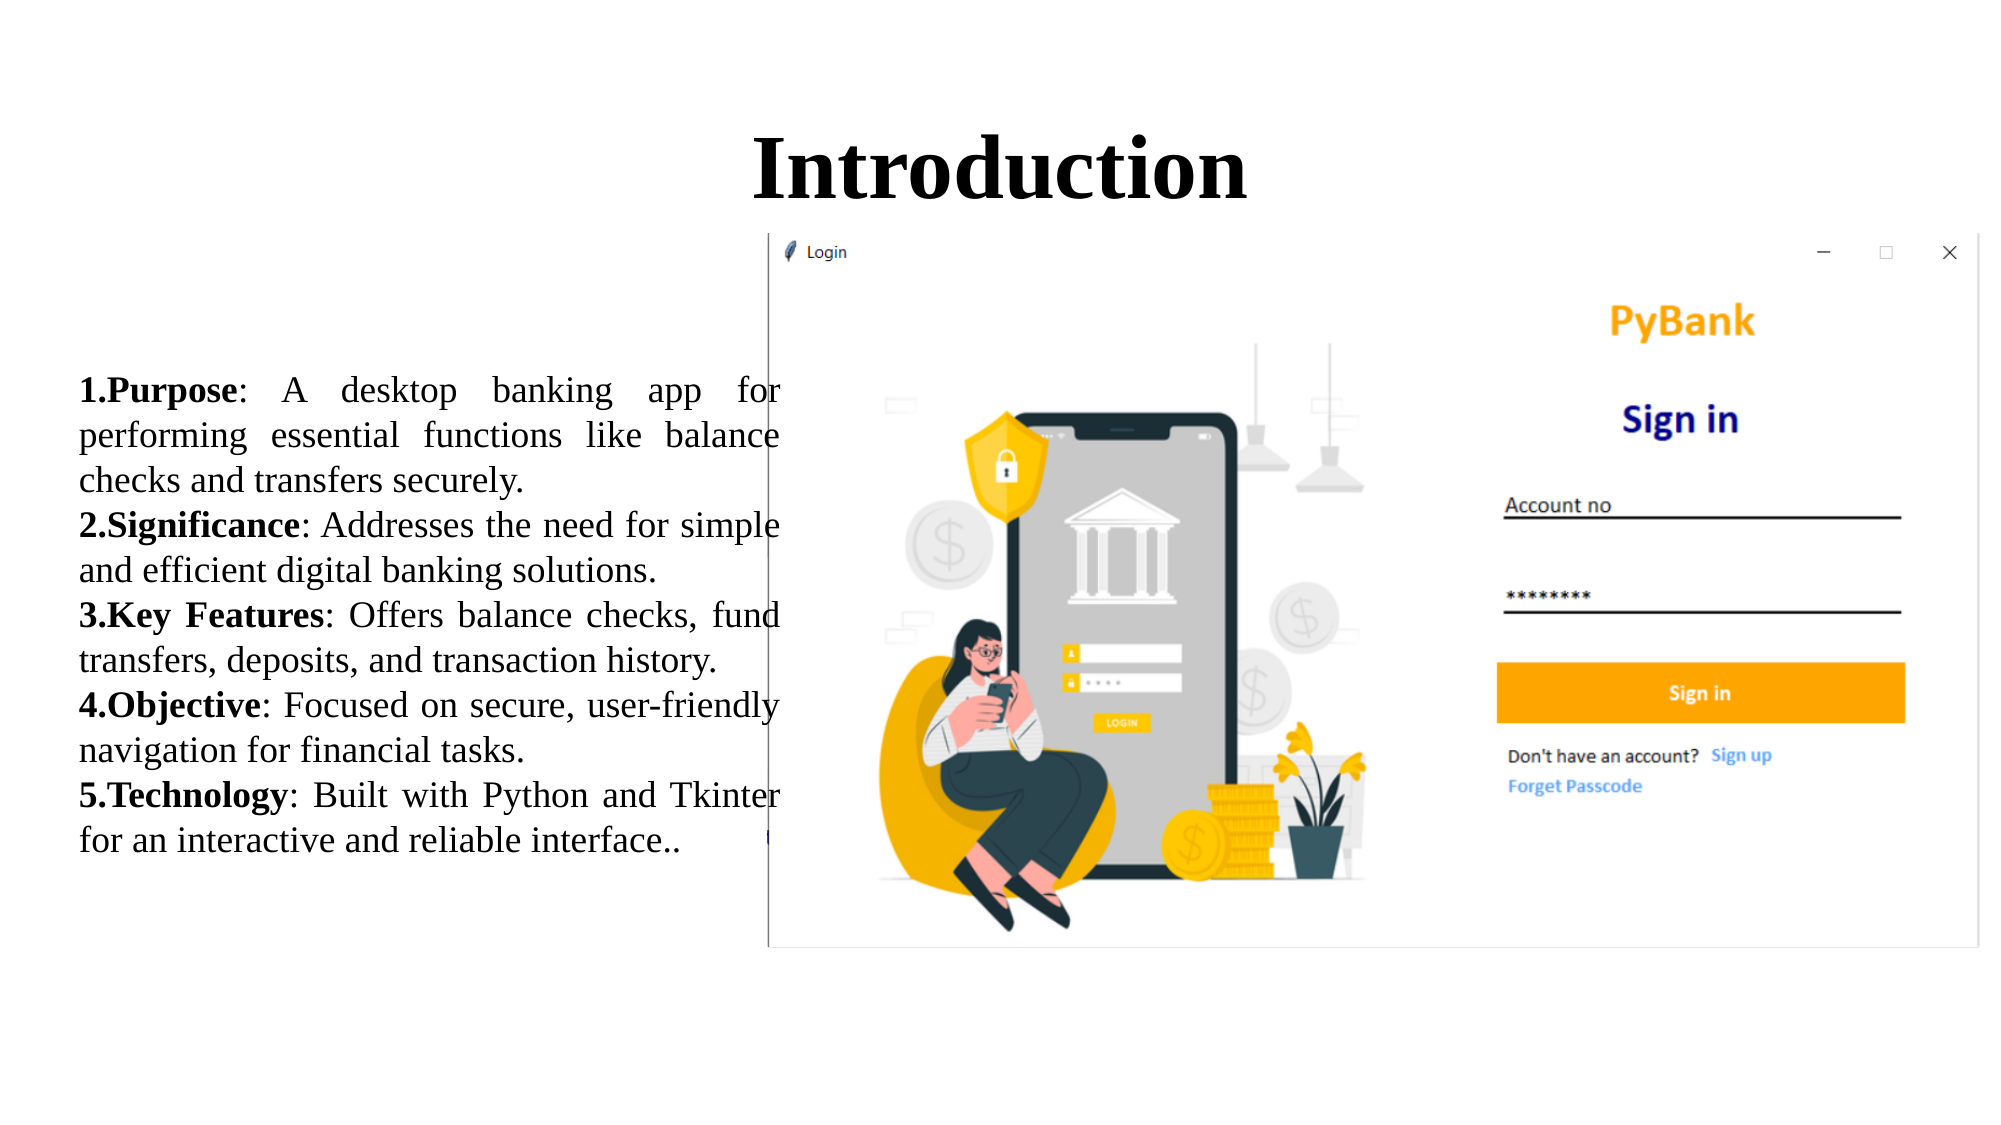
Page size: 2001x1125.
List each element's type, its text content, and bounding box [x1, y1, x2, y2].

picture [767, 233, 1978, 947]
title Introduction [137, 59, 1863, 278]
text_box Purpose: A desktop banking app for performing essential functions like balance checks and transfers securely. Significance: Addresses the need for simple and efficient digital banking solutions. Key Features: Offers balance checks, fund transfers, deposits, and transaction history. Objective: Focused on secure, user-friendly navigation for financial tasks. Technology: Built with Python and Tkinter for an interactive and reliable interface.. [64, 312, 814, 912]
